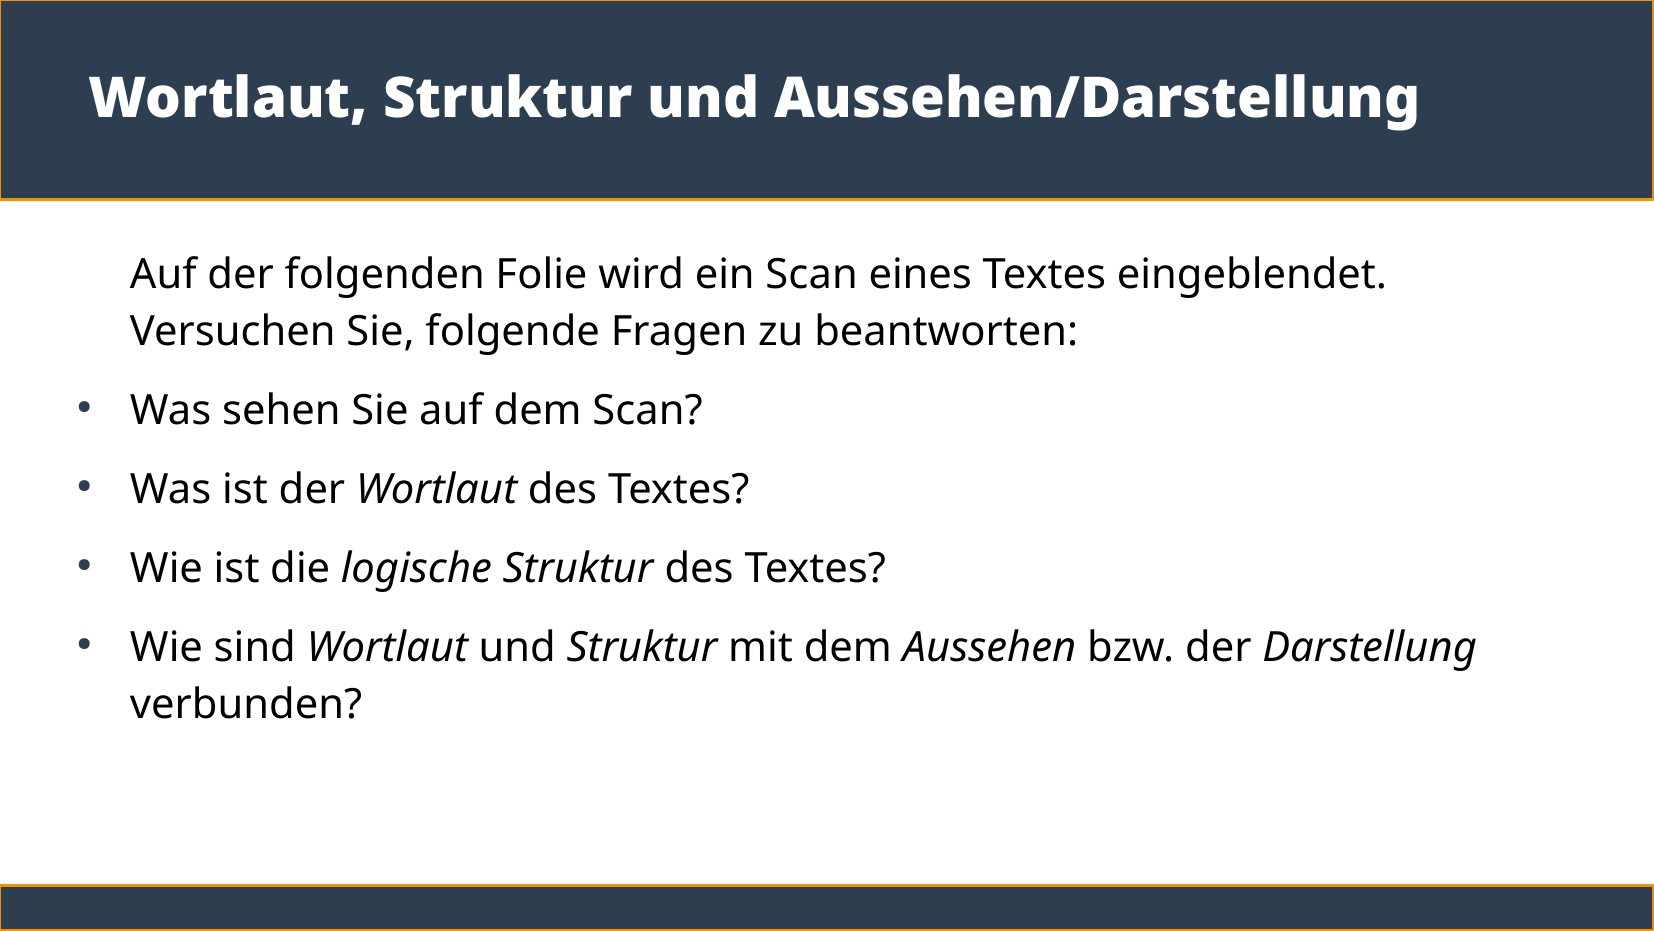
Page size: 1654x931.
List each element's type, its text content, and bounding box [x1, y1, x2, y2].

title Wortlaut, Struktur und Aussehen/Darstellung [88, 14, 1565, 178]
list Auf der folgenden Folie wird ein Scan eines Textes eingeblendet. Versuchen Sie, folgende Fragen zu beantworten: Was sehen Sie auf dem Scan? Was ist der Wortlaut des Textes? Wie ist die logische Struktur des Textes? Wie sind Wortlaut und Struktur mit dem Aussehen bzw. der Darstellung verbunden? [59, 243, 1595, 768]
